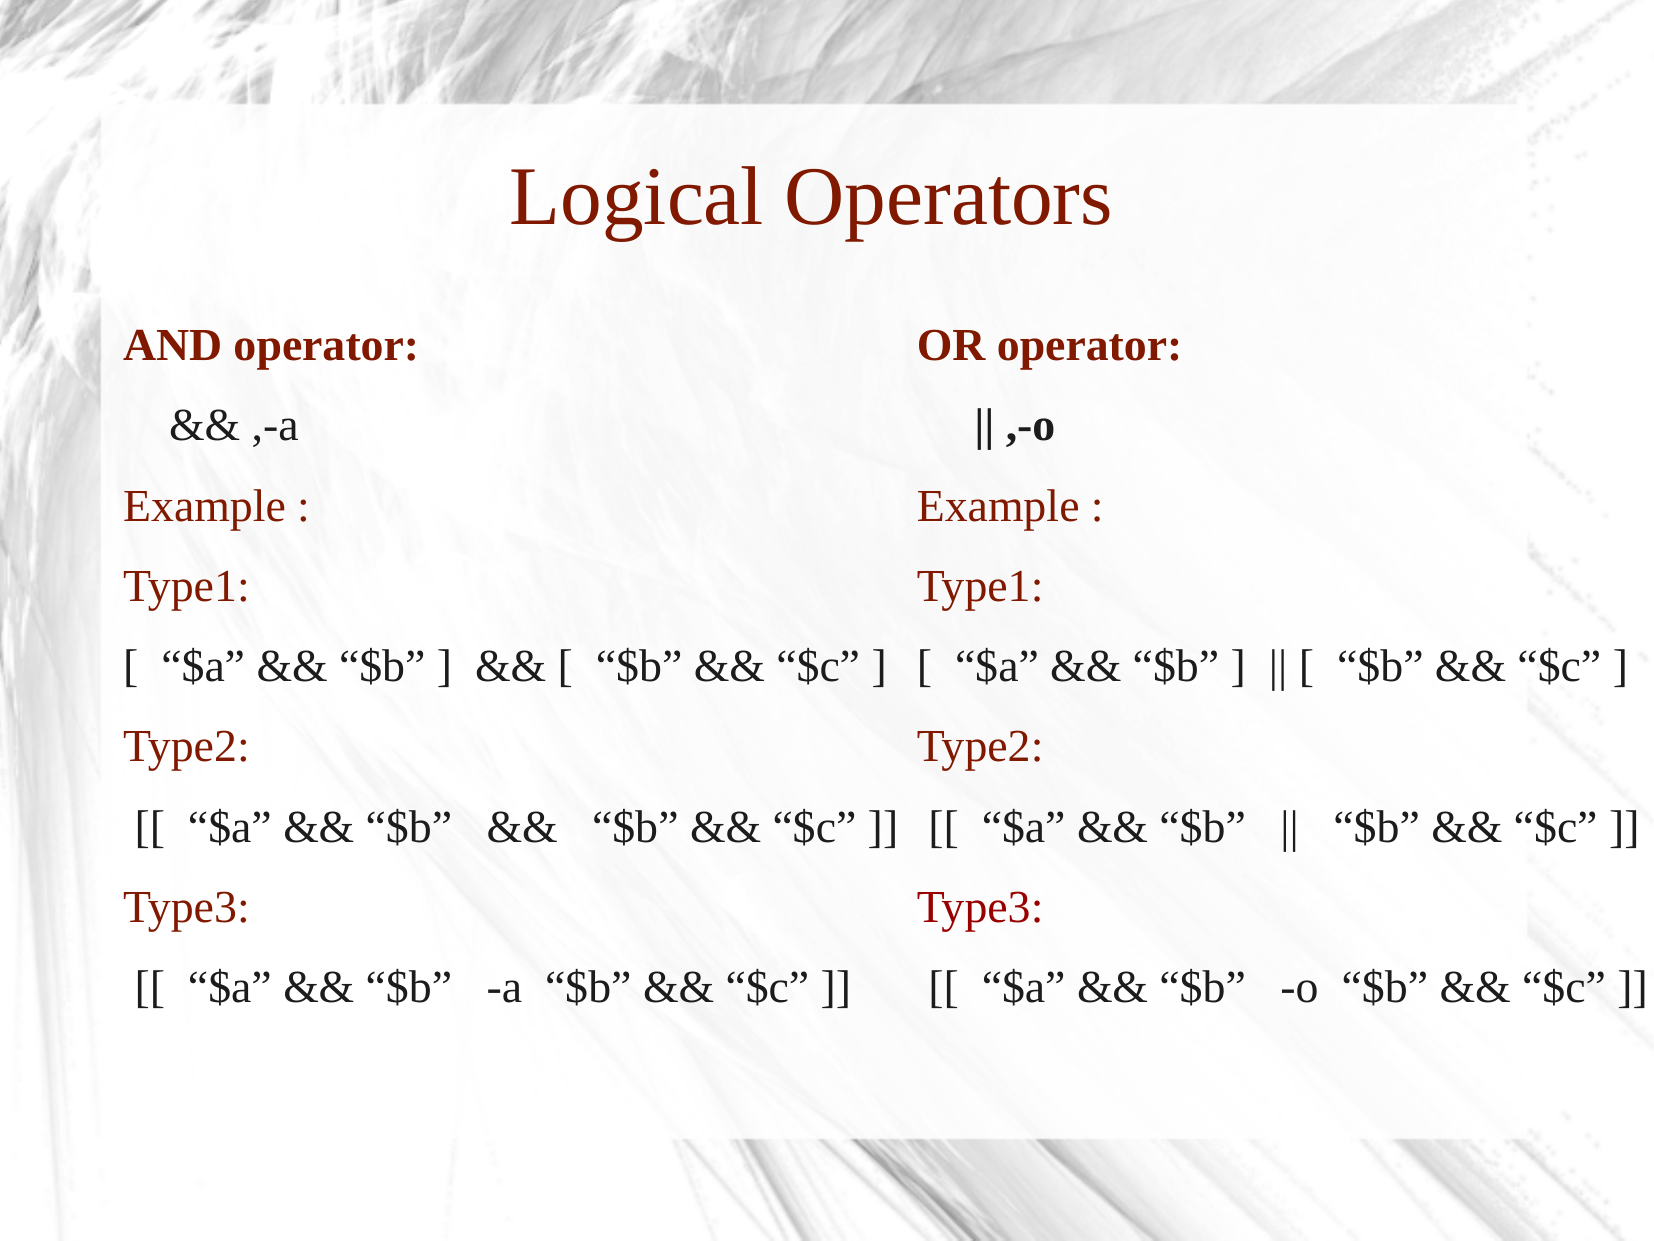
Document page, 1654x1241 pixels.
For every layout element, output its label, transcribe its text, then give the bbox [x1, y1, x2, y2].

picture [0, 0, 1654, 1241]
title Logical Operators [118, 112, 1506, 281]
list OR operator: || ,-o Example : Type1: [ “$a” && “$b” ] || [ “$b” && “$c” ] Type2: [[ “$a” && “$b” || “$b” && “$c” ]] Type3: [[ “$a” && “$b” -o “$b” && “$c” ]] [916, 319, 1654, 1017]
list AND operator: && ,-a Example : Type1: [ “$a” && “$b” ] && [ “$b” && “$c” ] Type2: [[ “$a” && “$b” && “$b” && “$c” ]] Type3: [[ “$a” && “$b” -a “$b” && “$c” ]] [123, 319, 906, 1016]
